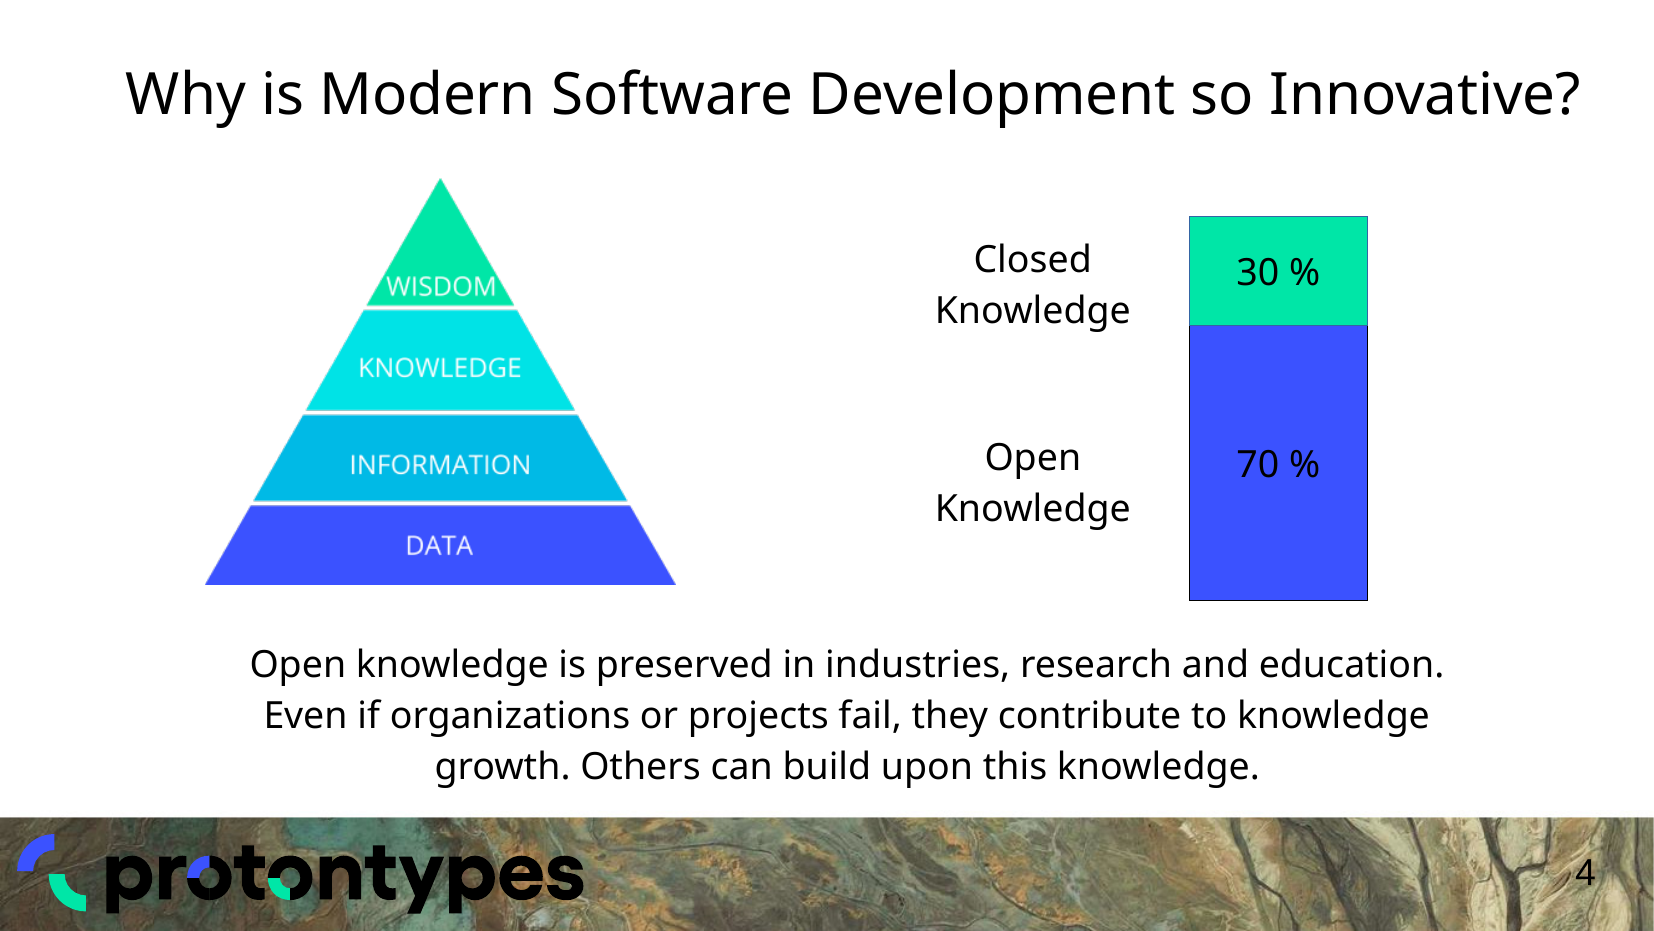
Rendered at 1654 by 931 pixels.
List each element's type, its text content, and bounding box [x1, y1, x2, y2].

text_box Open knowledge is preserved in industries, research and education. Even if organizations or projects fail, they contribute to knowledge growth. Others can build upon this knowledge. [195, 630, 1501, 798]
text_box Closed Knowledge [900, 225, 1166, 342]
text_box Open Knowledge [900, 423, 1166, 541]
title Why is Modern Software Development so Innovative? [82, 24, 1625, 161]
text_box 30 % [1189, 216, 1368, 326]
picture [0, 0, 1654, 931]
text_box 70 % [1189, 326, 1368, 601]
